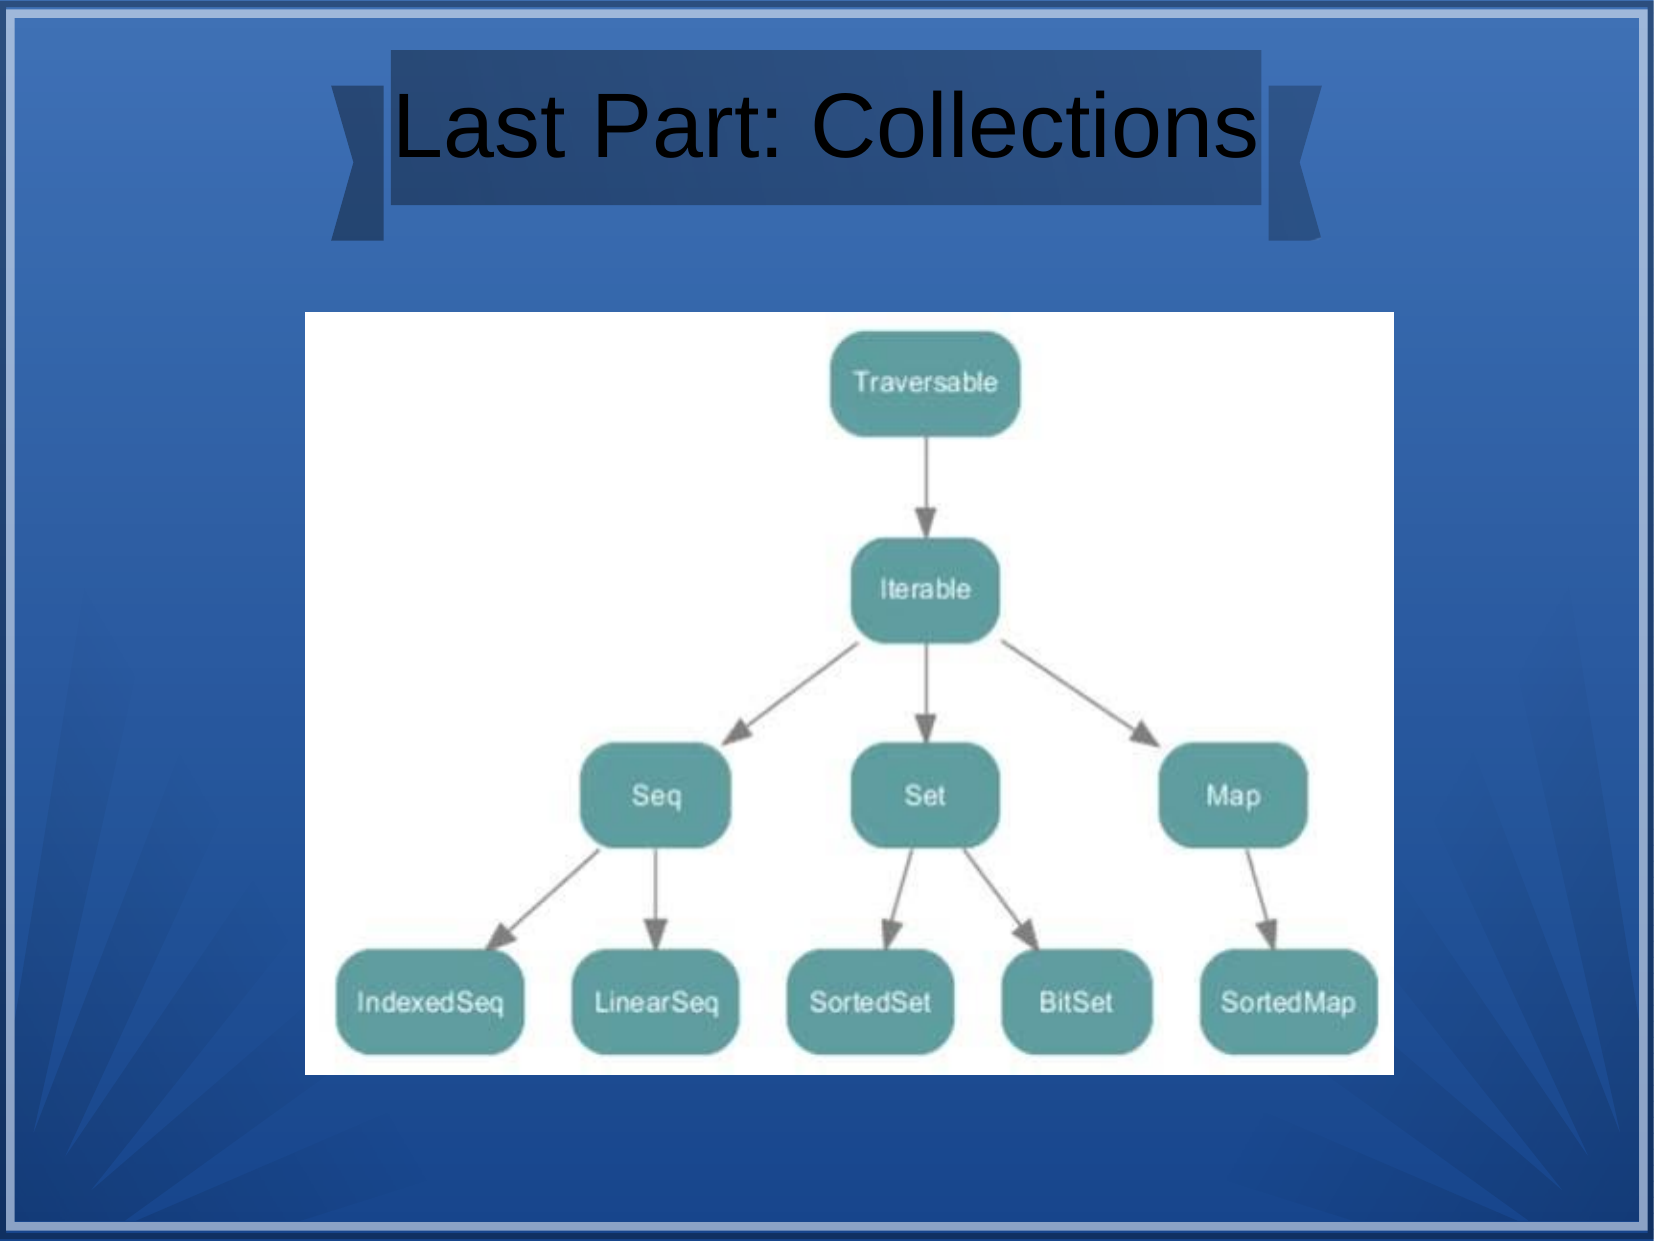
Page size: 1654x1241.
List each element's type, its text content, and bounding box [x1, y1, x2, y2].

picture [305, 312, 1394, 1075]
title Last Part: Collections [389, 47, 1264, 205]
